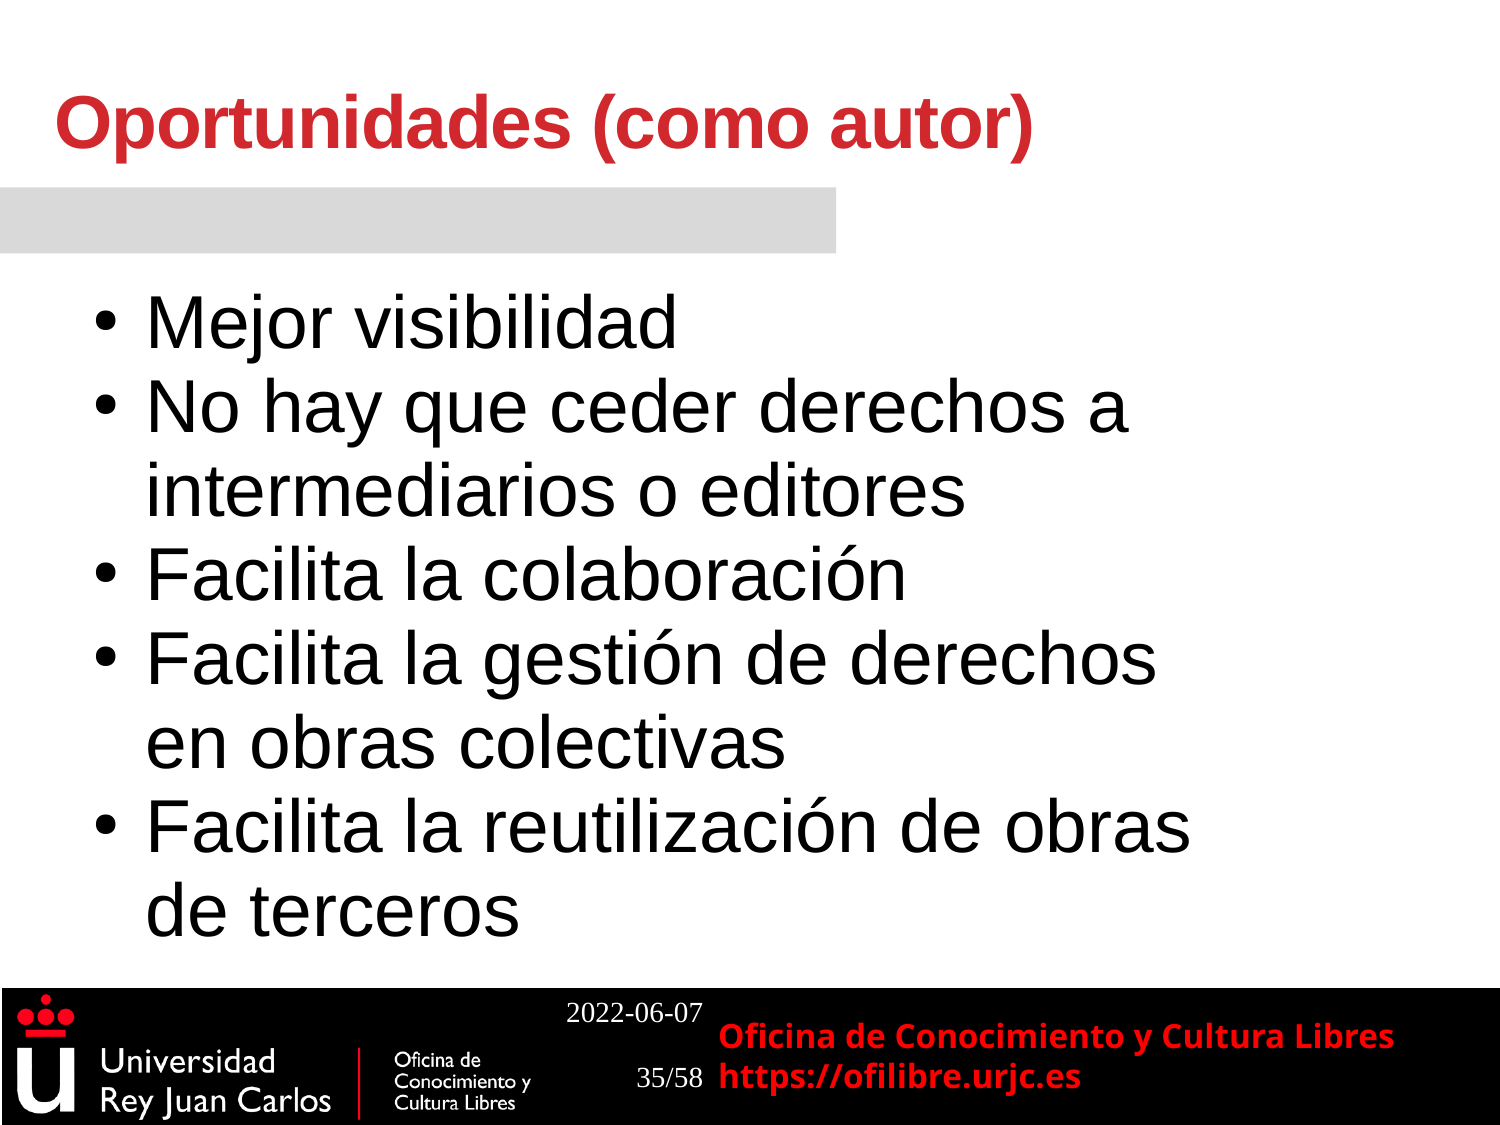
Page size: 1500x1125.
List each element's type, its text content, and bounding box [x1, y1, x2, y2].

title [75, 7, 1425, 196]
text_box Oportunidades (como autor) [39, 24, 1366, 172]
picture [17, 994, 531, 1120]
text_box Mejor visibilidad No hay que ceder derechos a intermediarios o editores Facilita la colaboración Facilita la gestión de derechos en obras colectivas Facilita la reutilización de obras de terceros [60, 273, 1254, 961]
